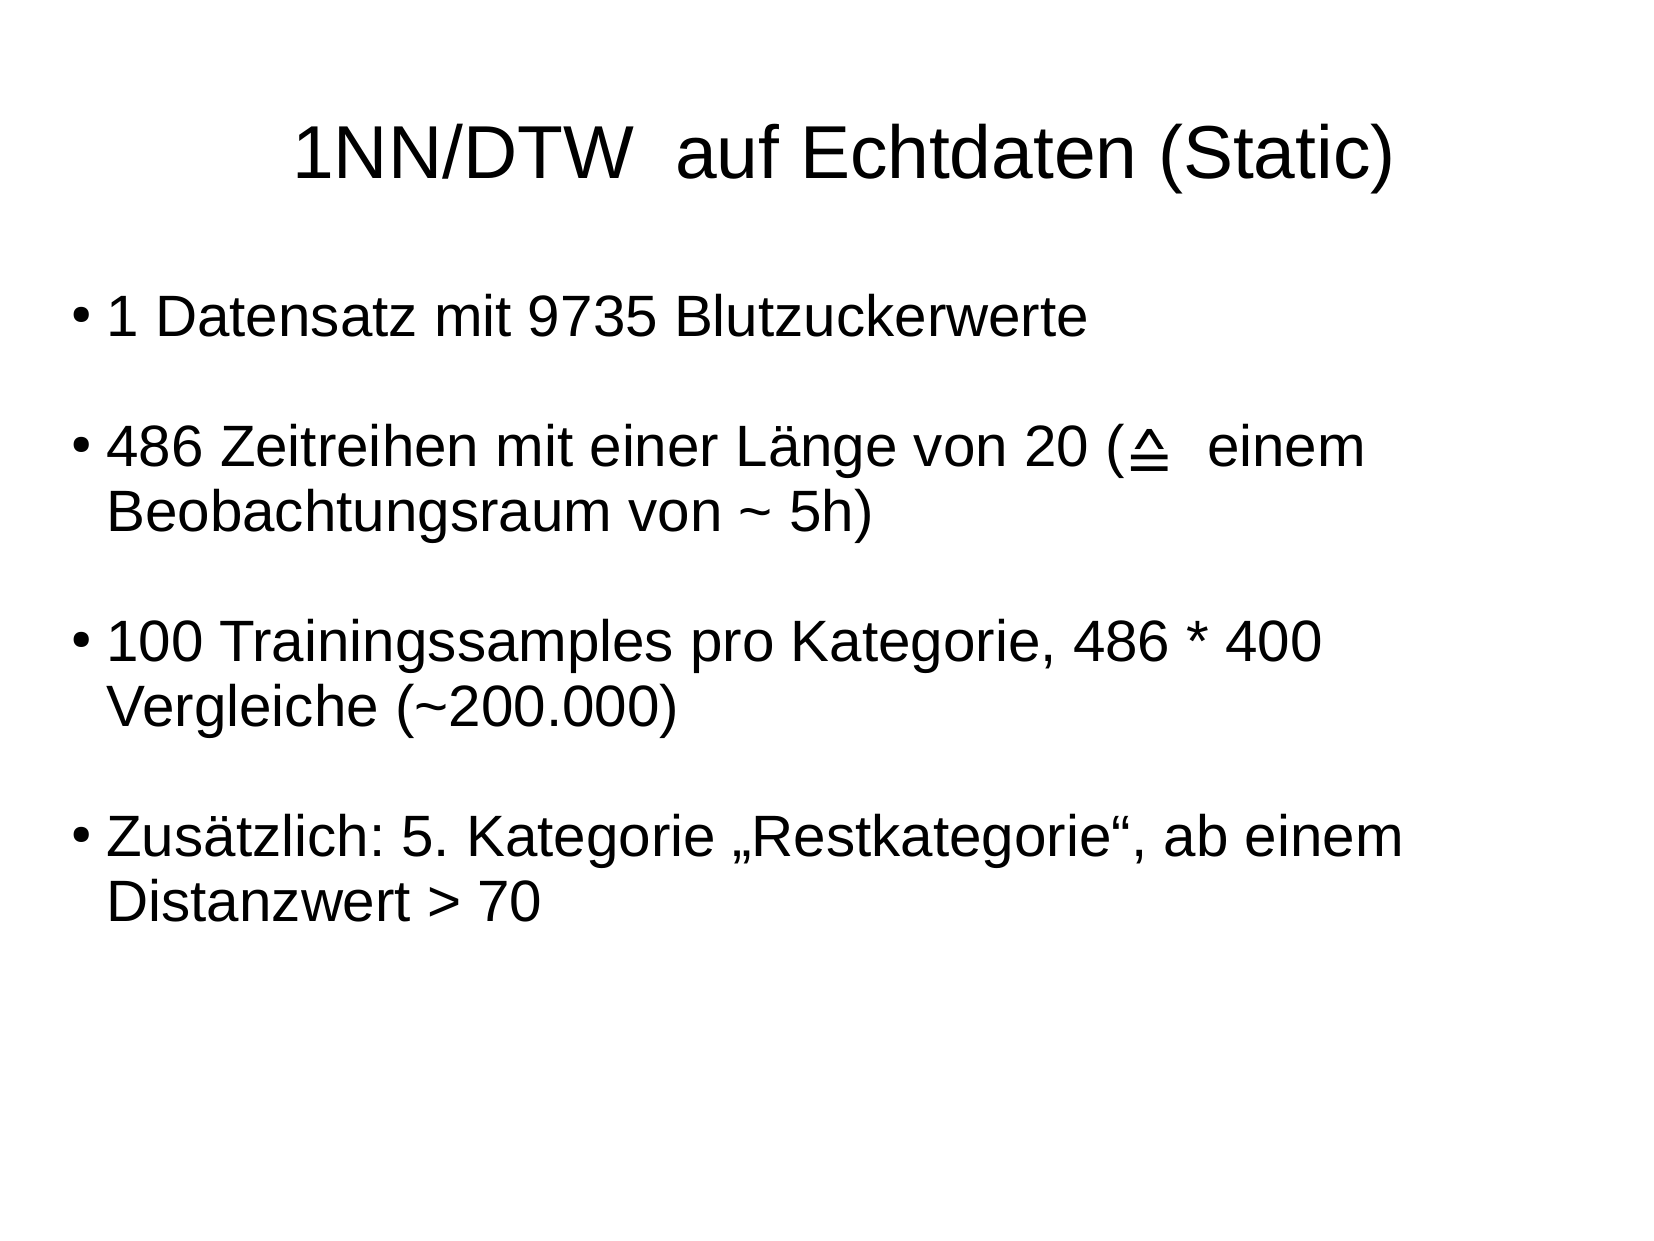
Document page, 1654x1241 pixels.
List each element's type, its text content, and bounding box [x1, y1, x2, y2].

title 1NN/DTW auf Echtdaten (Static) [82, 49, 1571, 257]
subtitle 1 Datensatz mit 9735 Blutzuckerwerte 486 Zeitreihen mit einer Länge von 20 (≙ einem Beobachtungsraum von ~ 5h) 100 Trainingssamples pro Kategorie, 486 * 400 Vergleiche (~200.000) Zusätzlich: 5. Kategorie „Restkategorie“, ab einem Distanzwert > 70 [70, 261, 1560, 1161]
